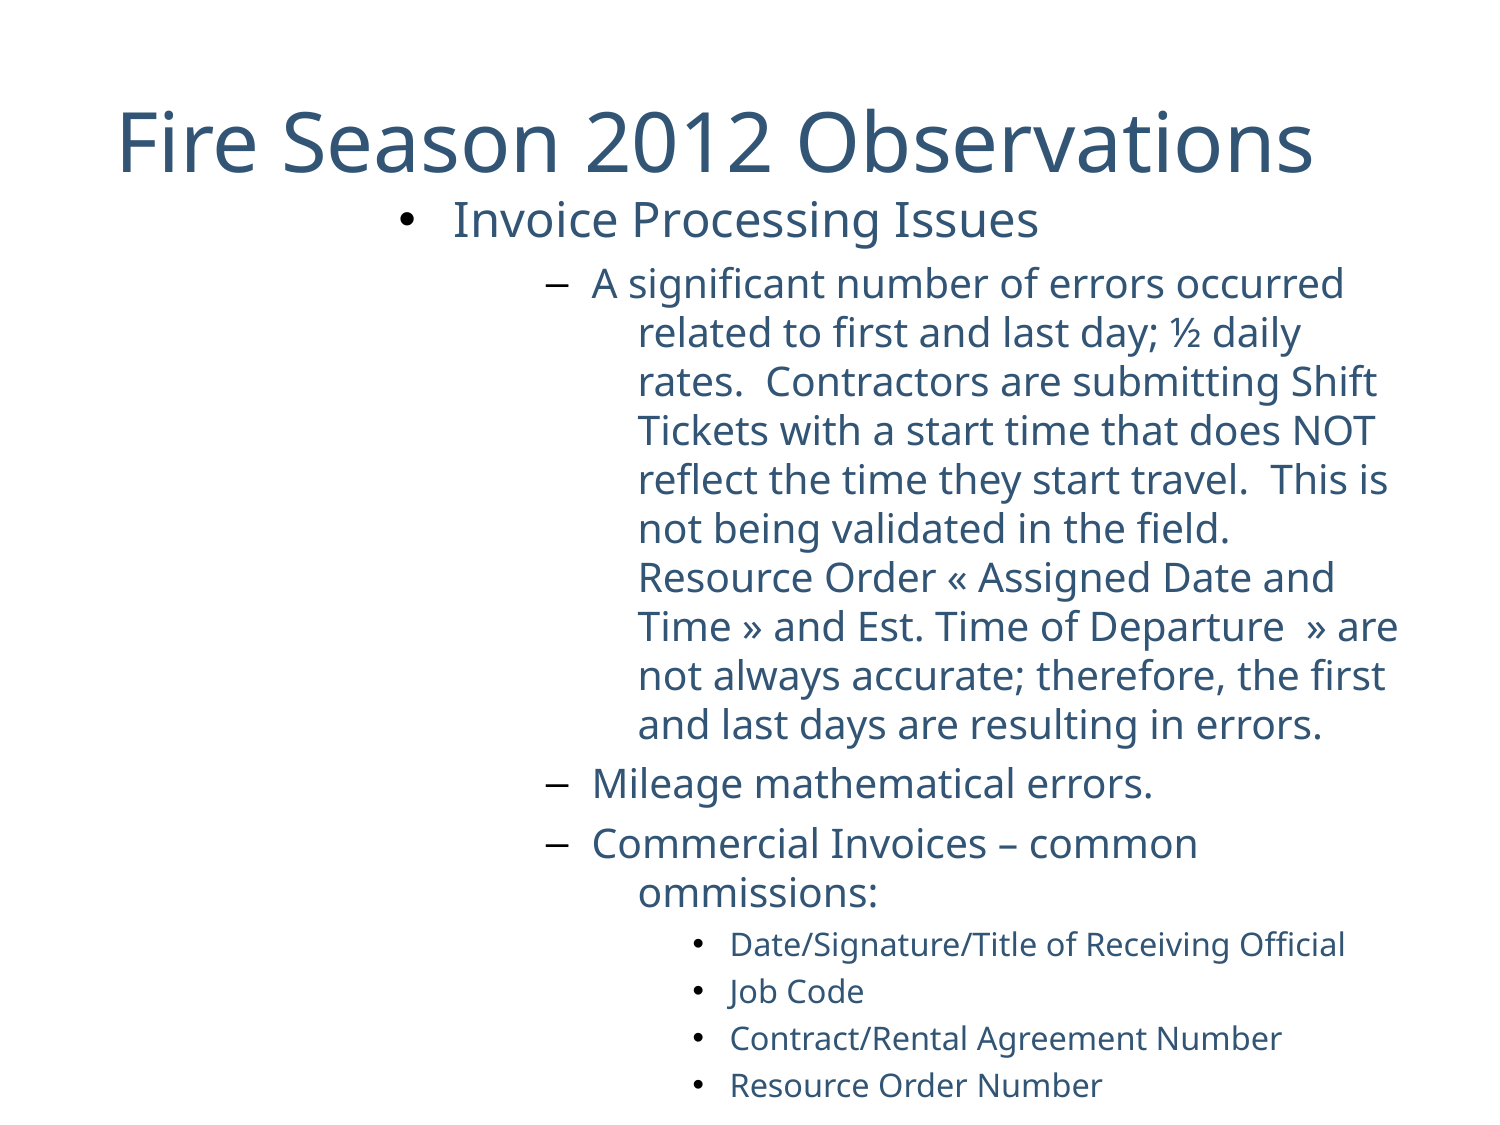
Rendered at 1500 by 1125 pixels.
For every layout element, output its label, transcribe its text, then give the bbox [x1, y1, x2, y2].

list Invoice Processing Issues A significant number of errors occurred related to first and last day; ½ daily rates. Contractors are submitting Shift Tickets with a start time that does NOT reflect the time they start travel. This is not being validated in the field. Resource Order « Assigned Date and Time » and Est. Time of Departure » are not always accurate; therefore, the first and last days are resulting in errors. Mileage mathematical errors. Commercial Invoices – common ommissions: Date/Signature/Title of Receiving Official Job Code Contract/Rental Agreement Number Resource Order Number [383, 181, 1423, 1125]
title Fire Season 2012 Observations [100, 45, 1426, 233]
